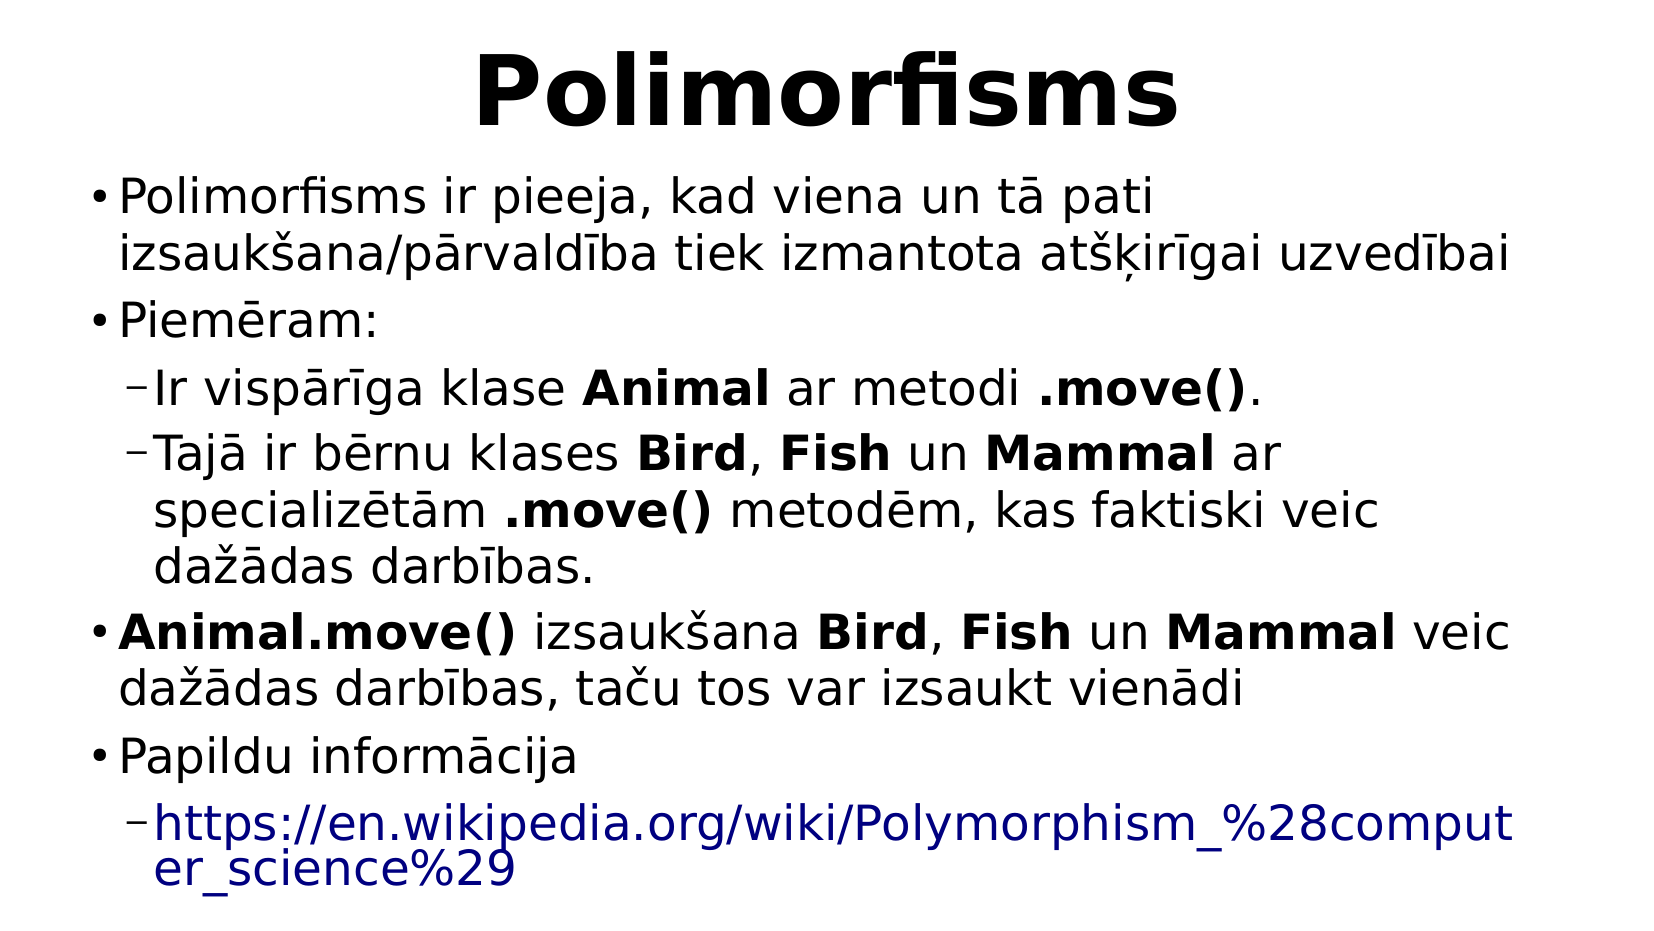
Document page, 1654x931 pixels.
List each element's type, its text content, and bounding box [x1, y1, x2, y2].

list Polimorfisms ir pieeja, kad viena un tā pati izsaukšana/pārvaldība tiek izmantota atšķirīgai uzvedībai Piemēram: Ir vispārīga klase Animal ar metodi .move(). Tajā ir bērnu klases Bird, Fish un Mammal ar specializētām .move() metodēm, kas faktiski veic dažādas darbības. Animal.move() izsaukšana Bird, Fish un Mammal veic dažādas darbības, taču tos var izsaukt vienādi Papildu informācija https://en.wikipedia.org/wiki/Polymorphism_%28computer_science%29 [82, 168, 1538, 889]
title Polimorfisms [82, 34, 1571, 149]
